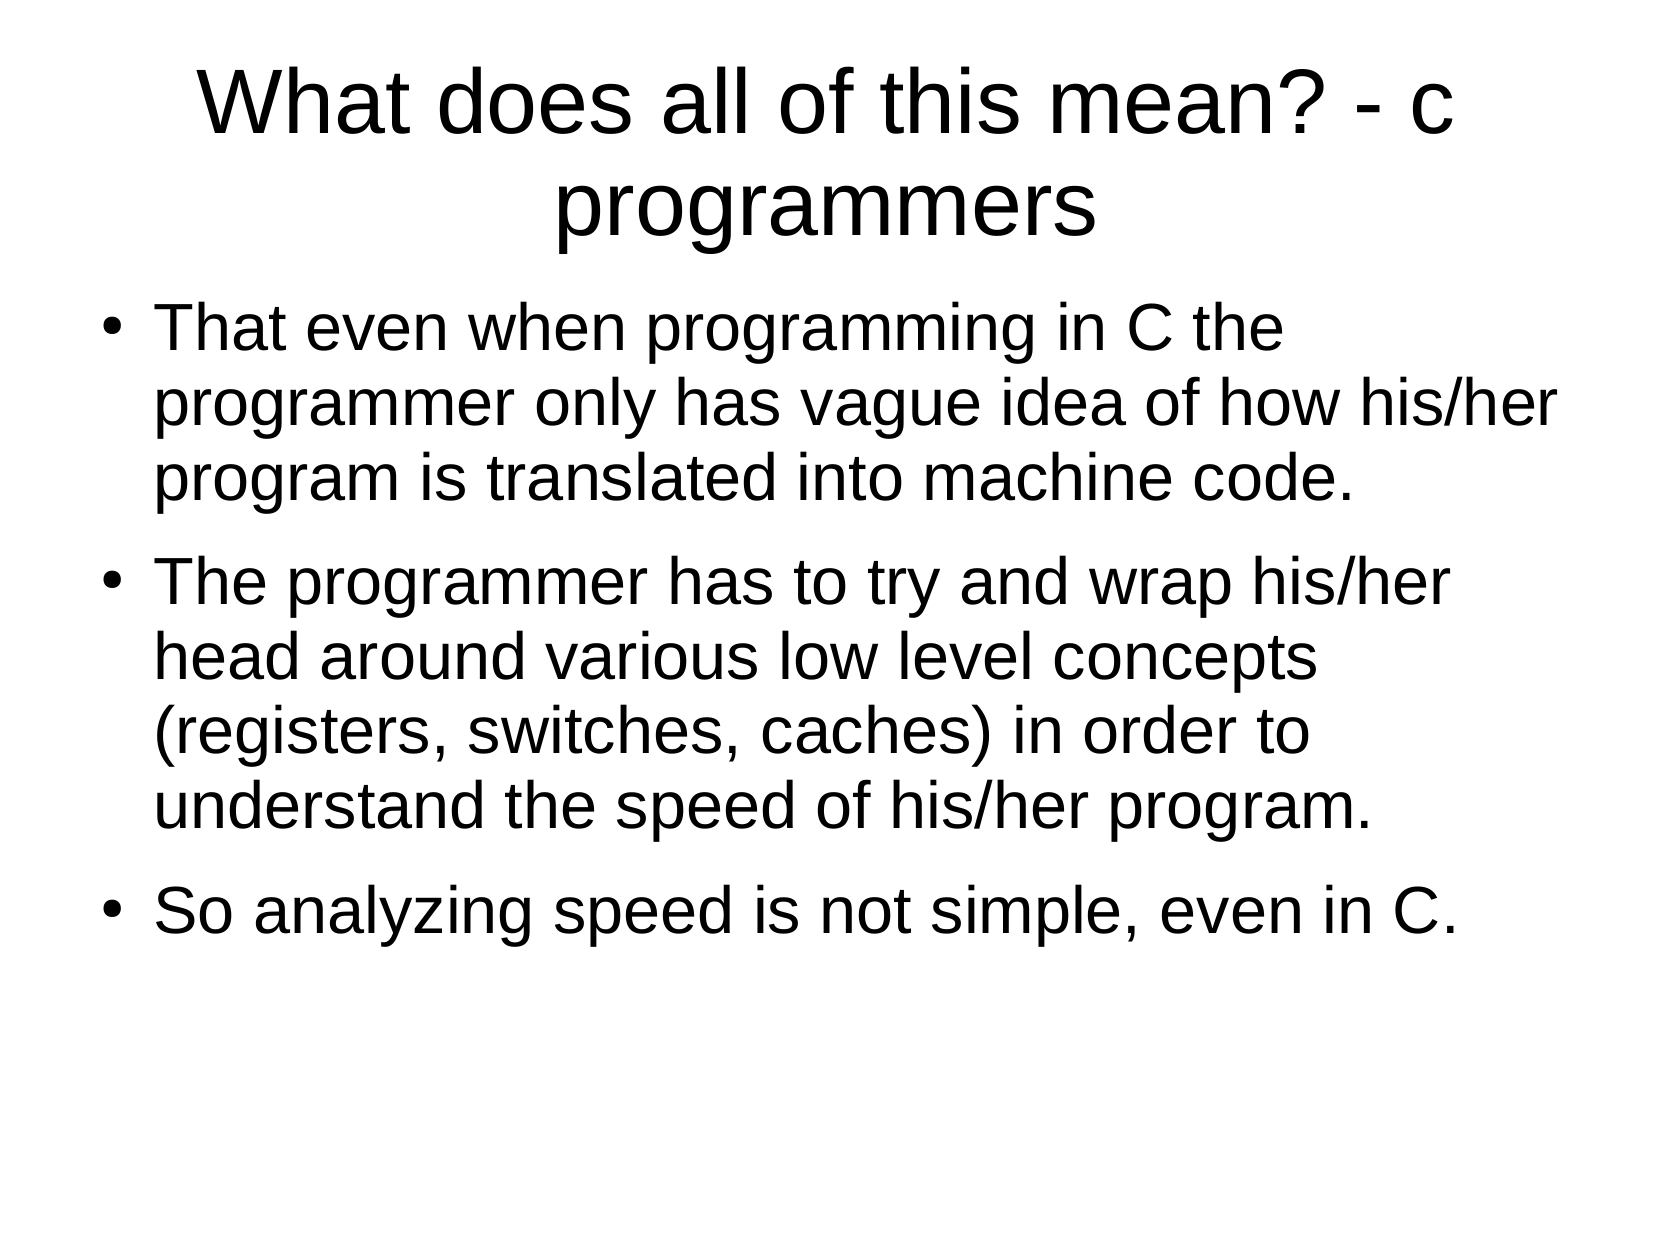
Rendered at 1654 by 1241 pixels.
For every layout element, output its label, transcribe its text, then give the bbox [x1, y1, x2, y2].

title What does all of this mean? - c programmers [82, 49, 1571, 257]
list That even when programming in C the programmer only has vague idea of how his/her program is translated into machine code. The programmer has to try and wrap his/her head around various low level concepts (registers, switches, caches) in order to understand the speed of his/her program. So analyzing speed is not simple, even in C. [82, 290, 1571, 1109]
